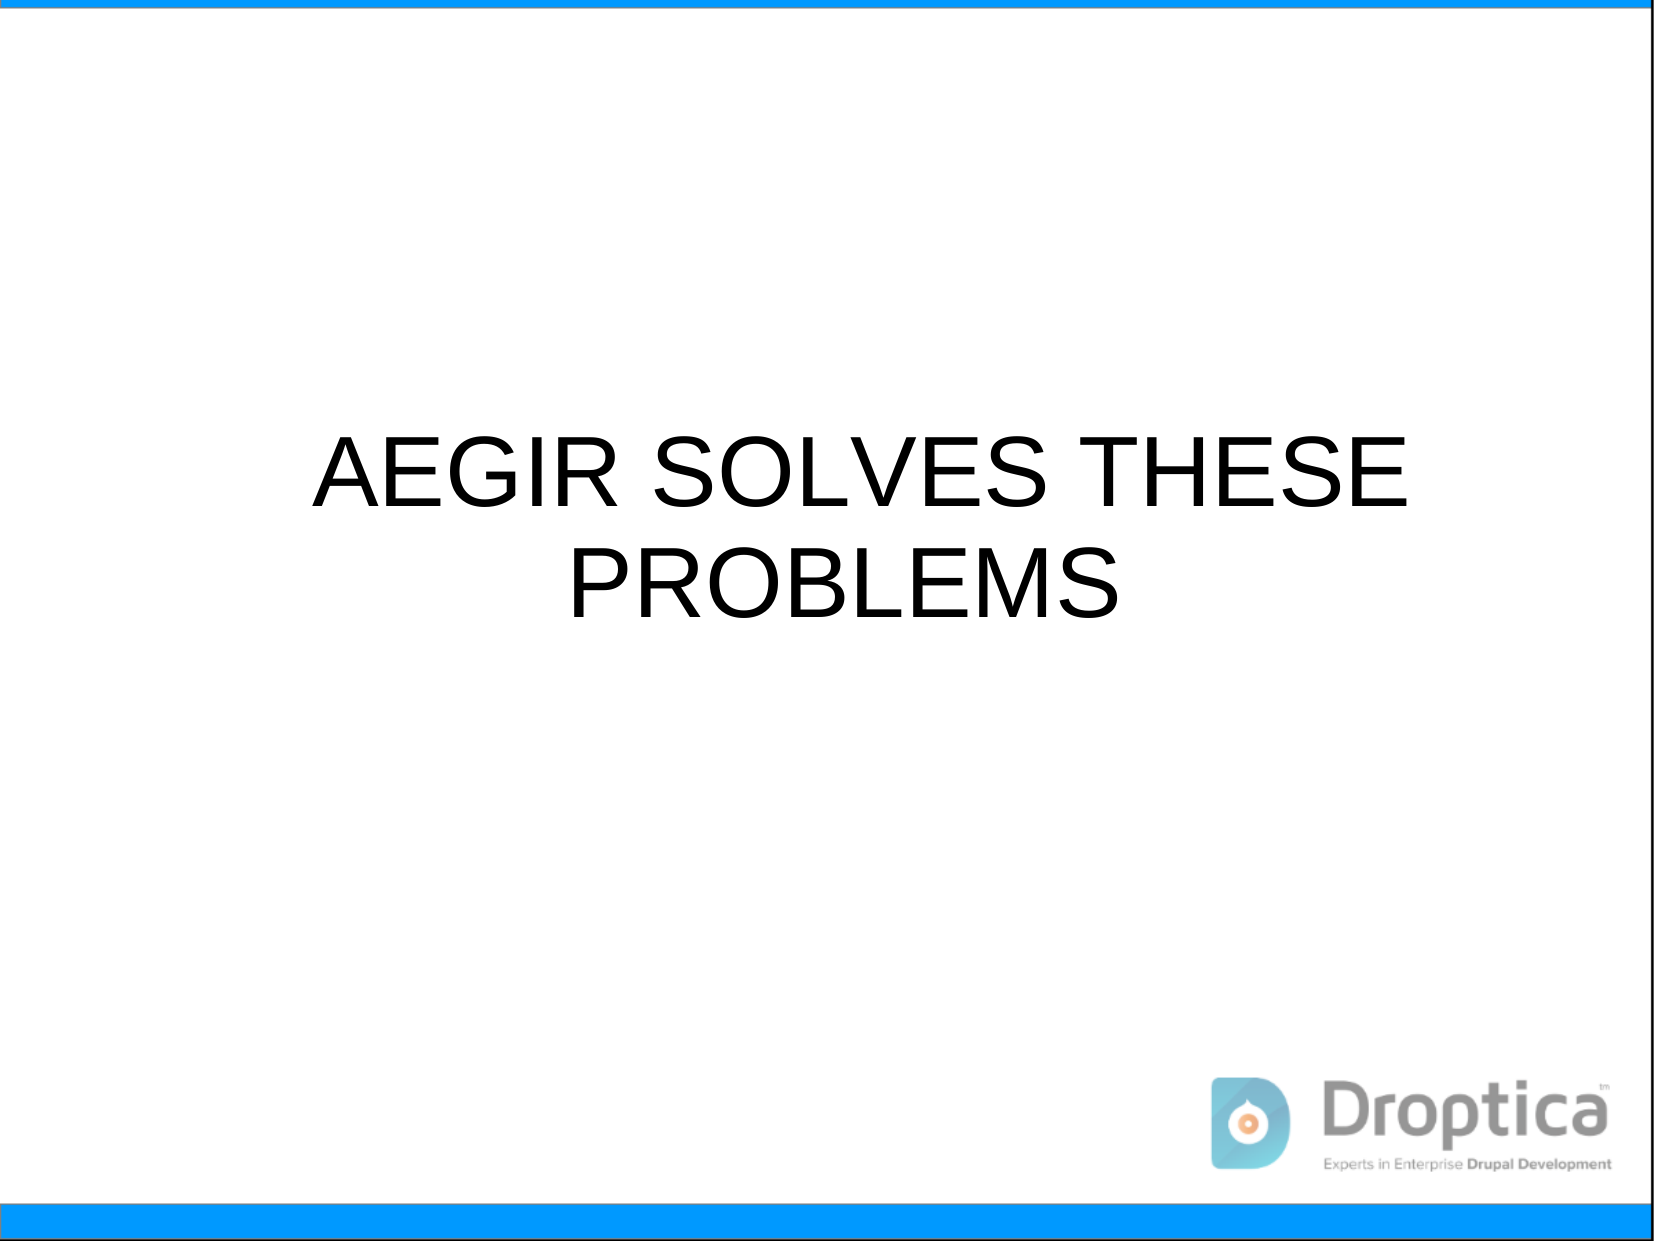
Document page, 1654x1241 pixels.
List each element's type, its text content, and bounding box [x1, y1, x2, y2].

picture [0, 0, 1654, 1241]
subtitle AEGIR SOLVES THESE PROBLEMS [165, 47, 1524, 1008]
